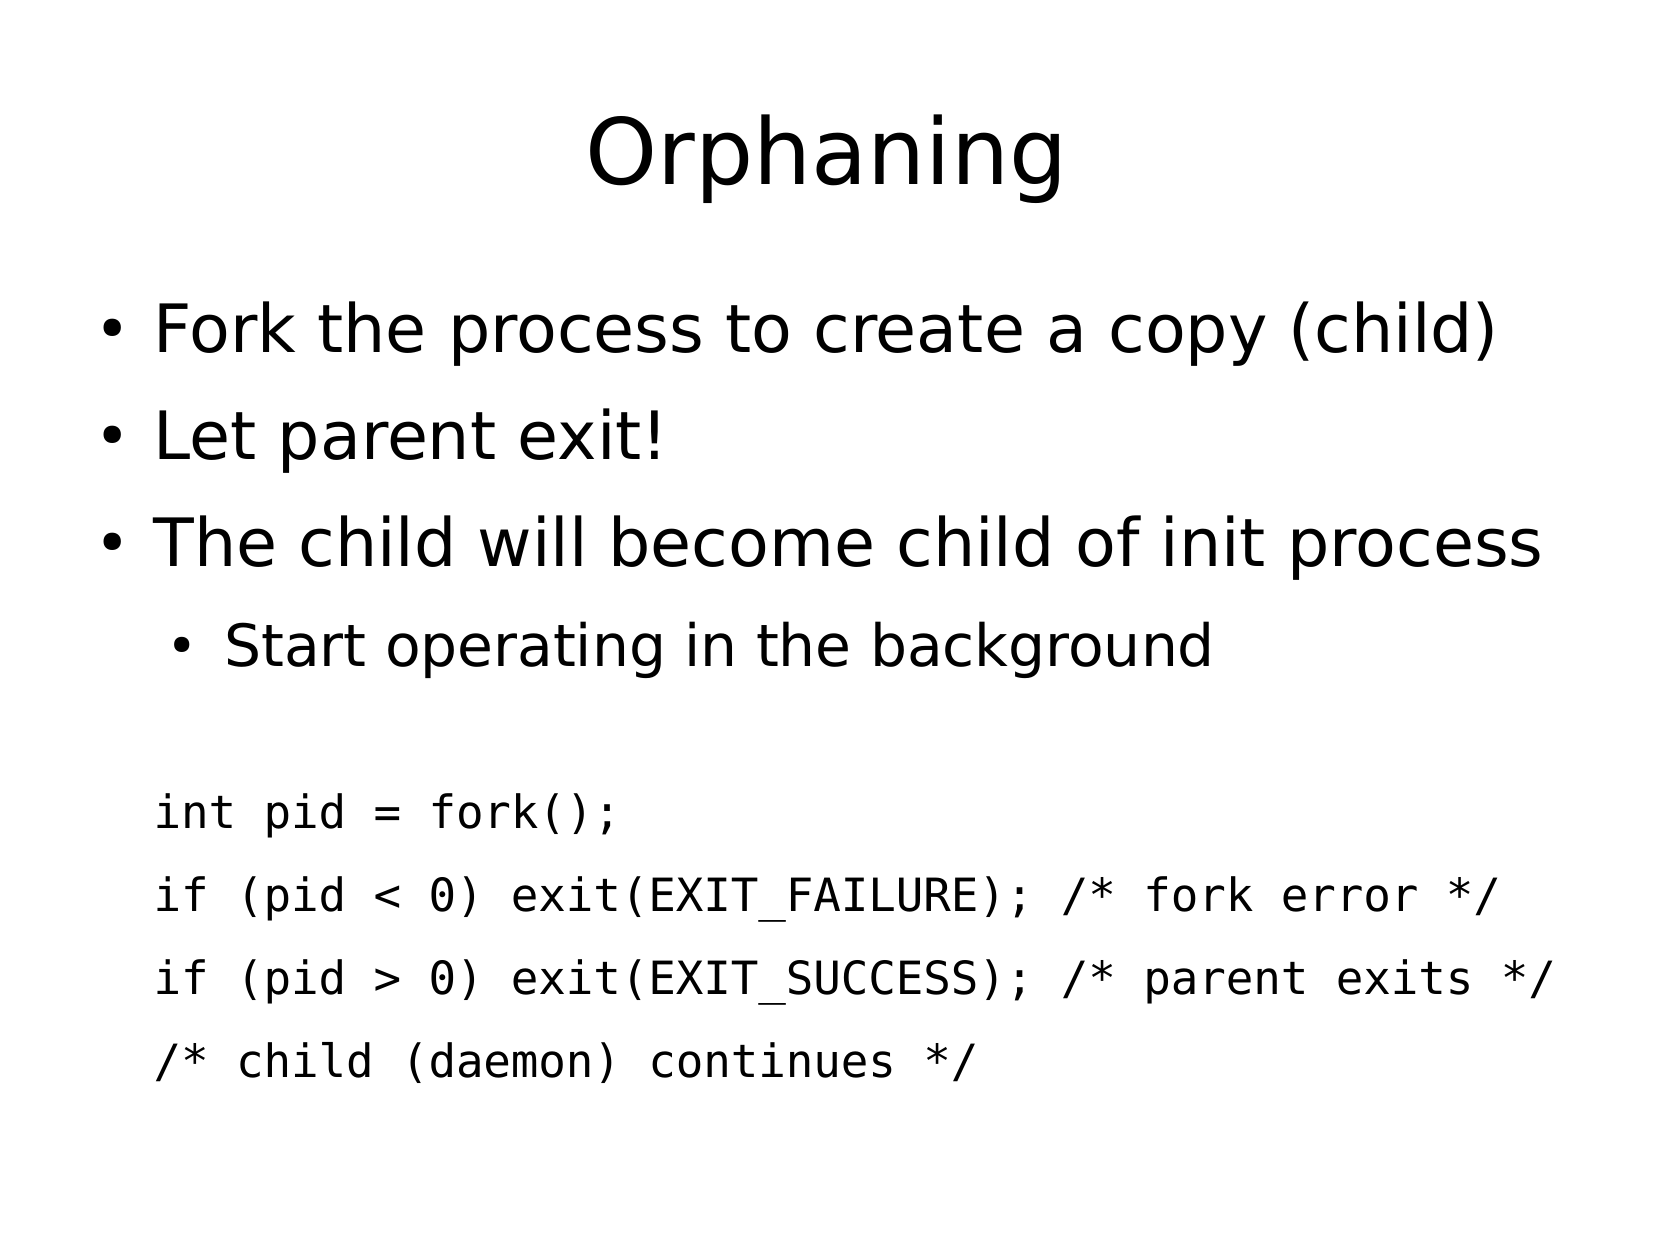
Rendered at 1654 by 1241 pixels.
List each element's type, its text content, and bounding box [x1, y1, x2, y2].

title Orphaning [82, 49, 1571, 257]
list Fork the process to create a copy (child) Let parent exit! The child will become child of init process Start operating in the background int pid = fork(); if (pid < 0) exit(EXIT_FAILURE); /* fork error */ if (pid > 0) exit(EXIT_SUCCESS); /* parent exits */ /* child (daemon) continues */ [82, 290, 1571, 1109]
